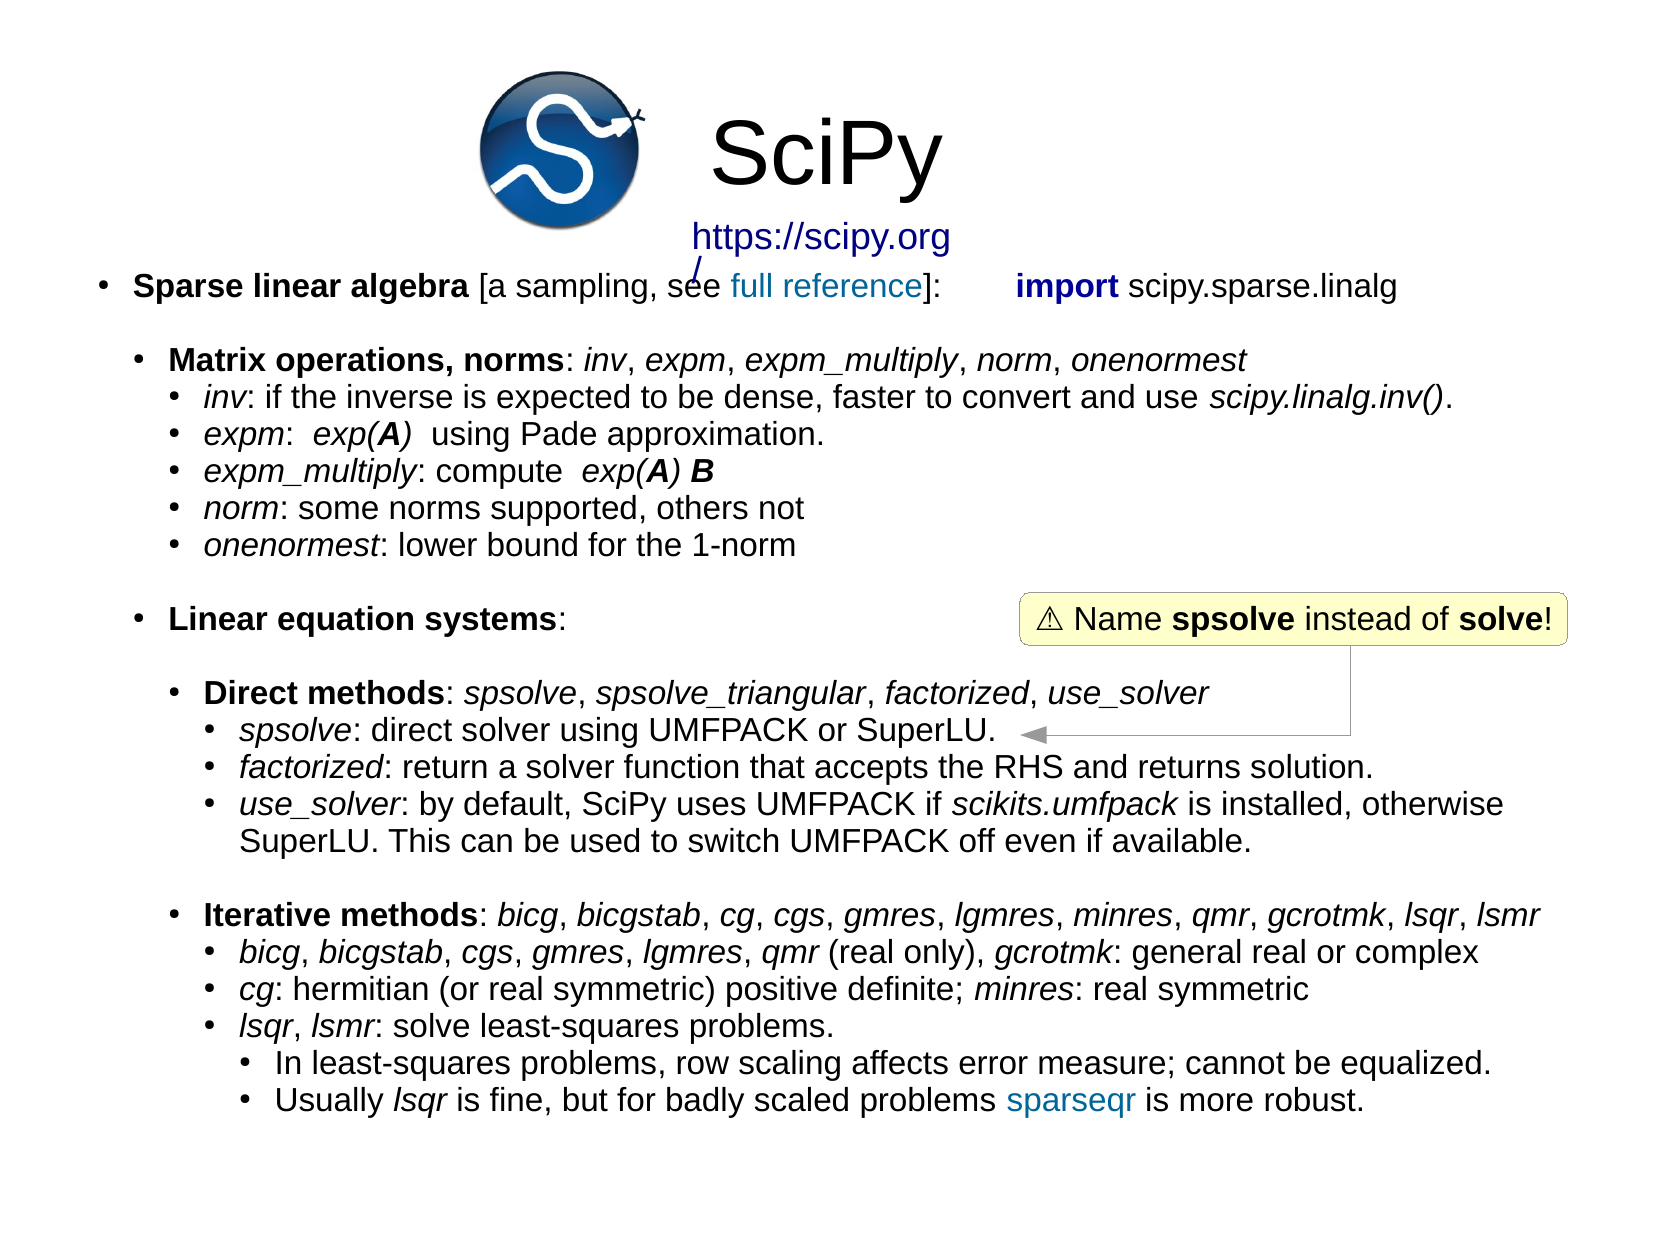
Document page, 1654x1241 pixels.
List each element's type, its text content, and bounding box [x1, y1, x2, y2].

text_box https://scipy.org/ [676, 207, 977, 265]
text_box ⚠ Name spsolve instead of solve! [1020, 592, 1568, 646]
text_box Sparse linear algebra [a sampling, see full reference]: import scipy.sparse.linalg Matrix operations, norms: inv, expm, expm_multiply, norm, onenormest inv: if the inverse is expected to be dense, faster to convert and use scipy.linalg.inv(). expm: exp(A) using Pade approximation. expm_multiply: compute exp(A) B norm: some norms supported, others not onenormest: lower bound for the 1-norm Linear equation systems: Direct methods: spsolve, spsolve_triangular, factorized, use_solver spsolve: direct solver using UMFPACK or SuperLU. factorized: return a solver function that accepts the RHS and returns solution. use_solver: by default, SciPy uses UMFPACK if scikits.umfpack is installed, otherwise SuperLU. This can be used to switch UMFPACK off even if available. Iterative methods: bicg, bicgstab, cg, cgs, gmres, lgmres, minres, qmr, gcrotmk, lsqr, lsmr bicg, bicgstab, cgs, gmres, lgmres, qmr (real only), gcrotmk: general real or complex cg: hermitian (or real symmetric) positive definite; minres: real symmetric lsqr, lsmr: solve least-squares problems. In least-squares problems, row scaling affects error measure; cannot be equalized. Usually lsqr is fine, but for badly scaled problems sparseqr is more robust. [82, 222, 1561, 1157]
title SciPy [82, 49, 1571, 257]
